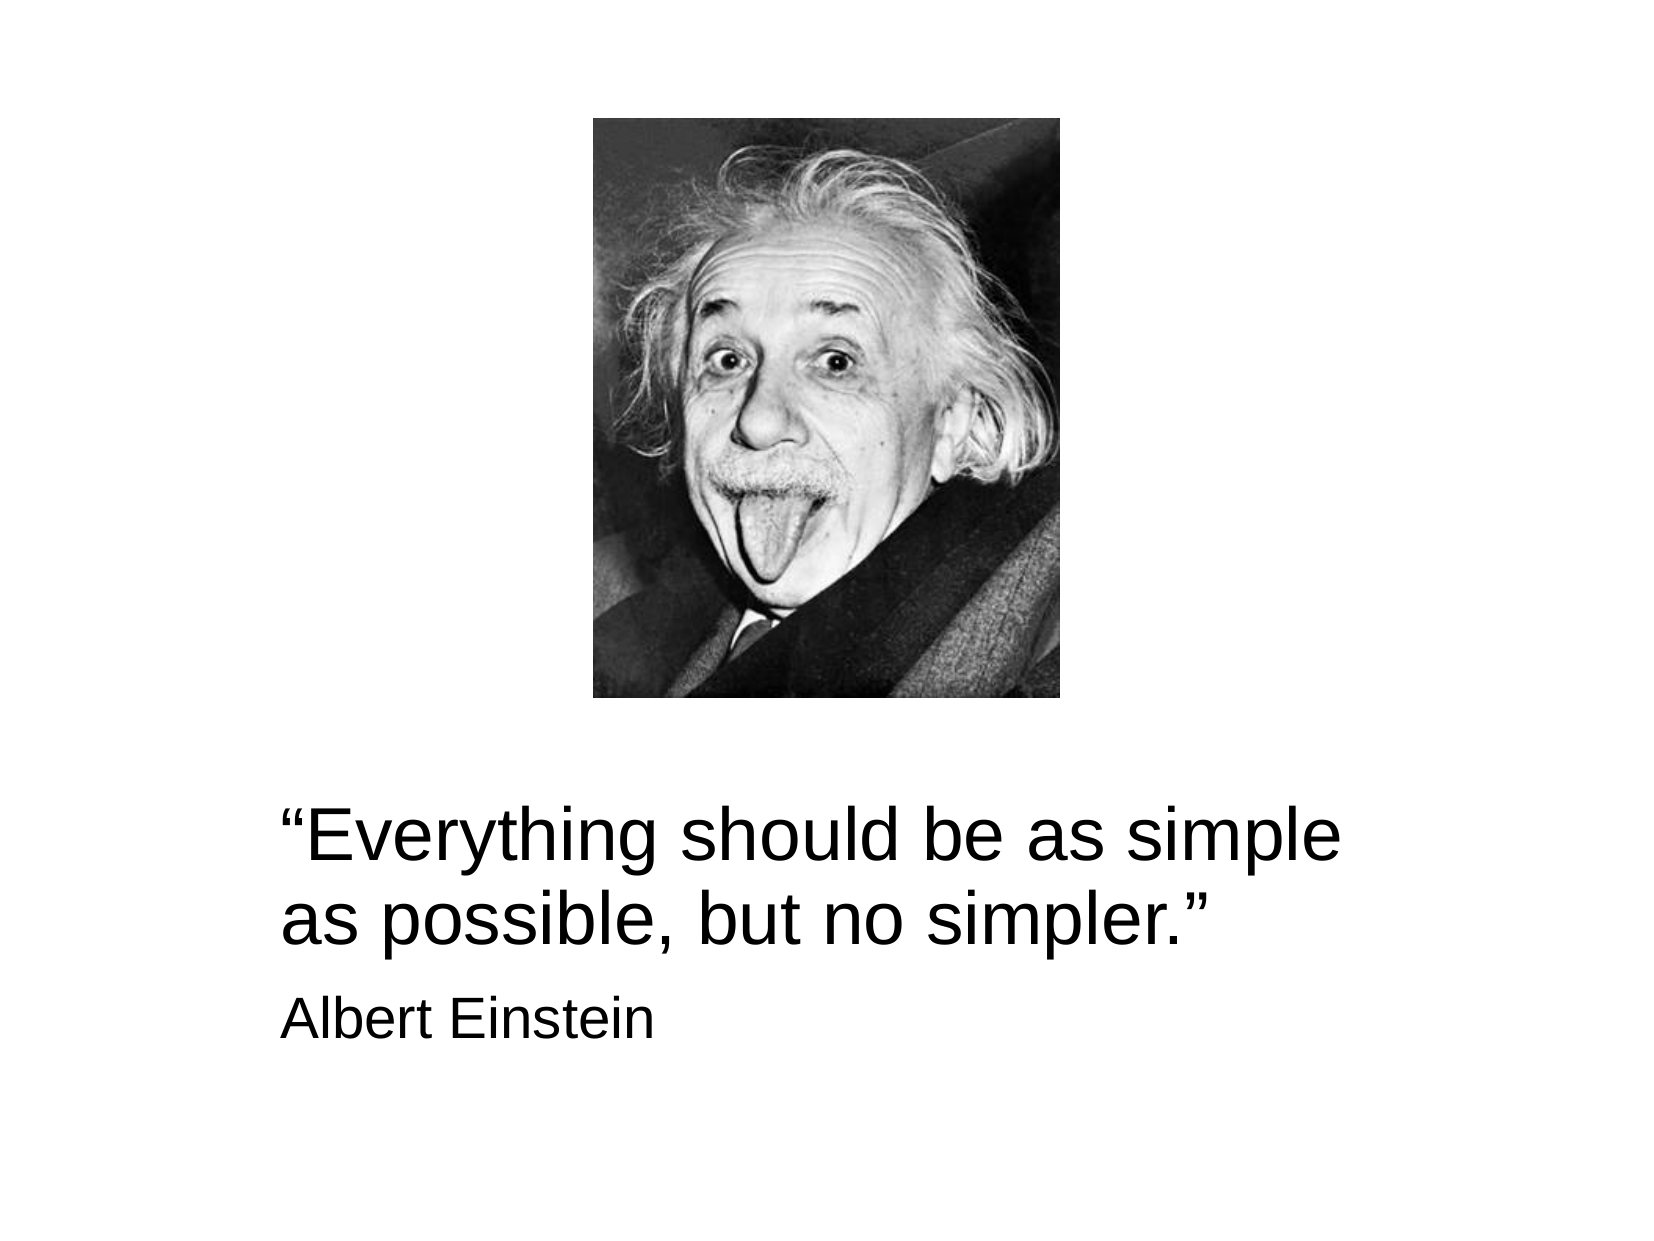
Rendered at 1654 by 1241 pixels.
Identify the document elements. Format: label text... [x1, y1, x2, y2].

picture [593, 118, 1060, 698]
text_box “Everything should be as simple as possible, but no simpler.” Albert Einstein [265, 785, 1388, 1081]
